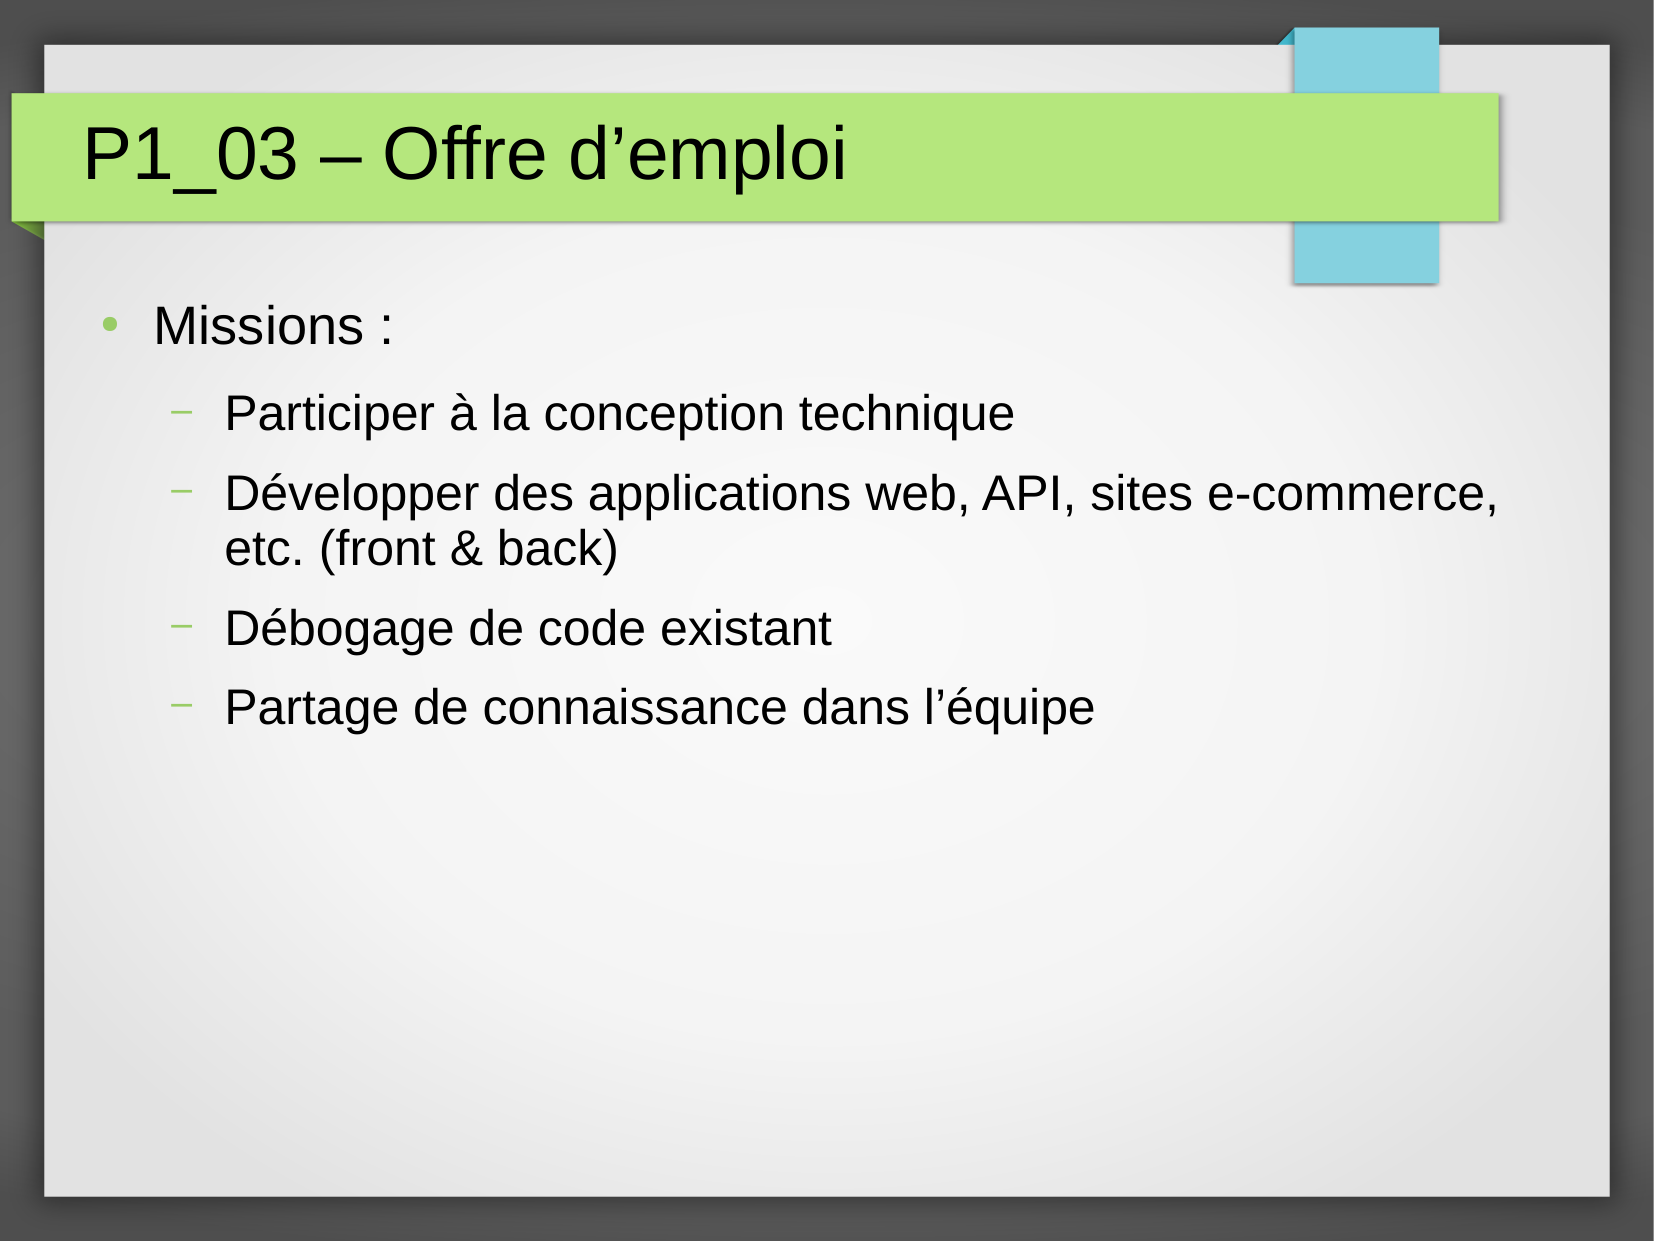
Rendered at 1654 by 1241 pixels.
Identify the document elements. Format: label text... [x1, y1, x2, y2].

picture [0, 0, 1654, 1241]
list Missions : Participer à la conception technique Développer des applications web, API, sites e-commerce, etc. (front & back) Débogage de code existant Partage de connaissance dans l’équipe [82, 295, 1571, 1015]
title P1_03 – Offre d’emploi [82, 94, 1264, 213]
